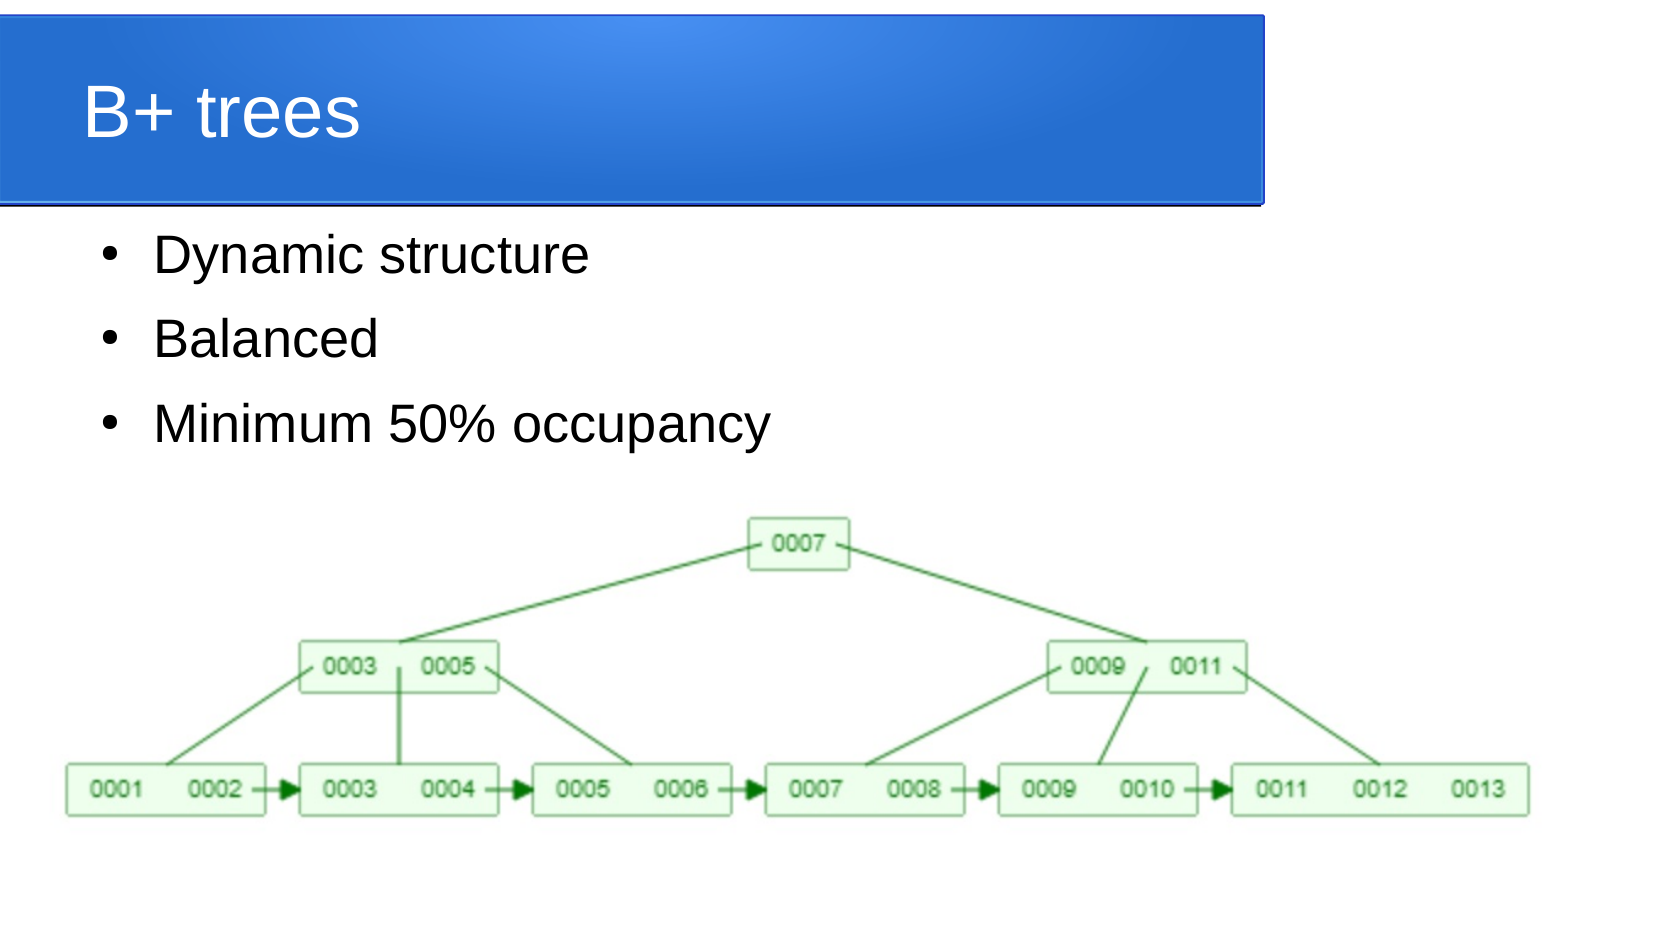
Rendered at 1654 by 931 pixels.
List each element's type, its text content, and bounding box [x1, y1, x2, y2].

title B+ trees [82, 35, 1235, 189]
list Dynamic structure Balanced Minimum 50% occupancy [82, 224, 809, 479]
picture [30, 479, 1568, 856]
